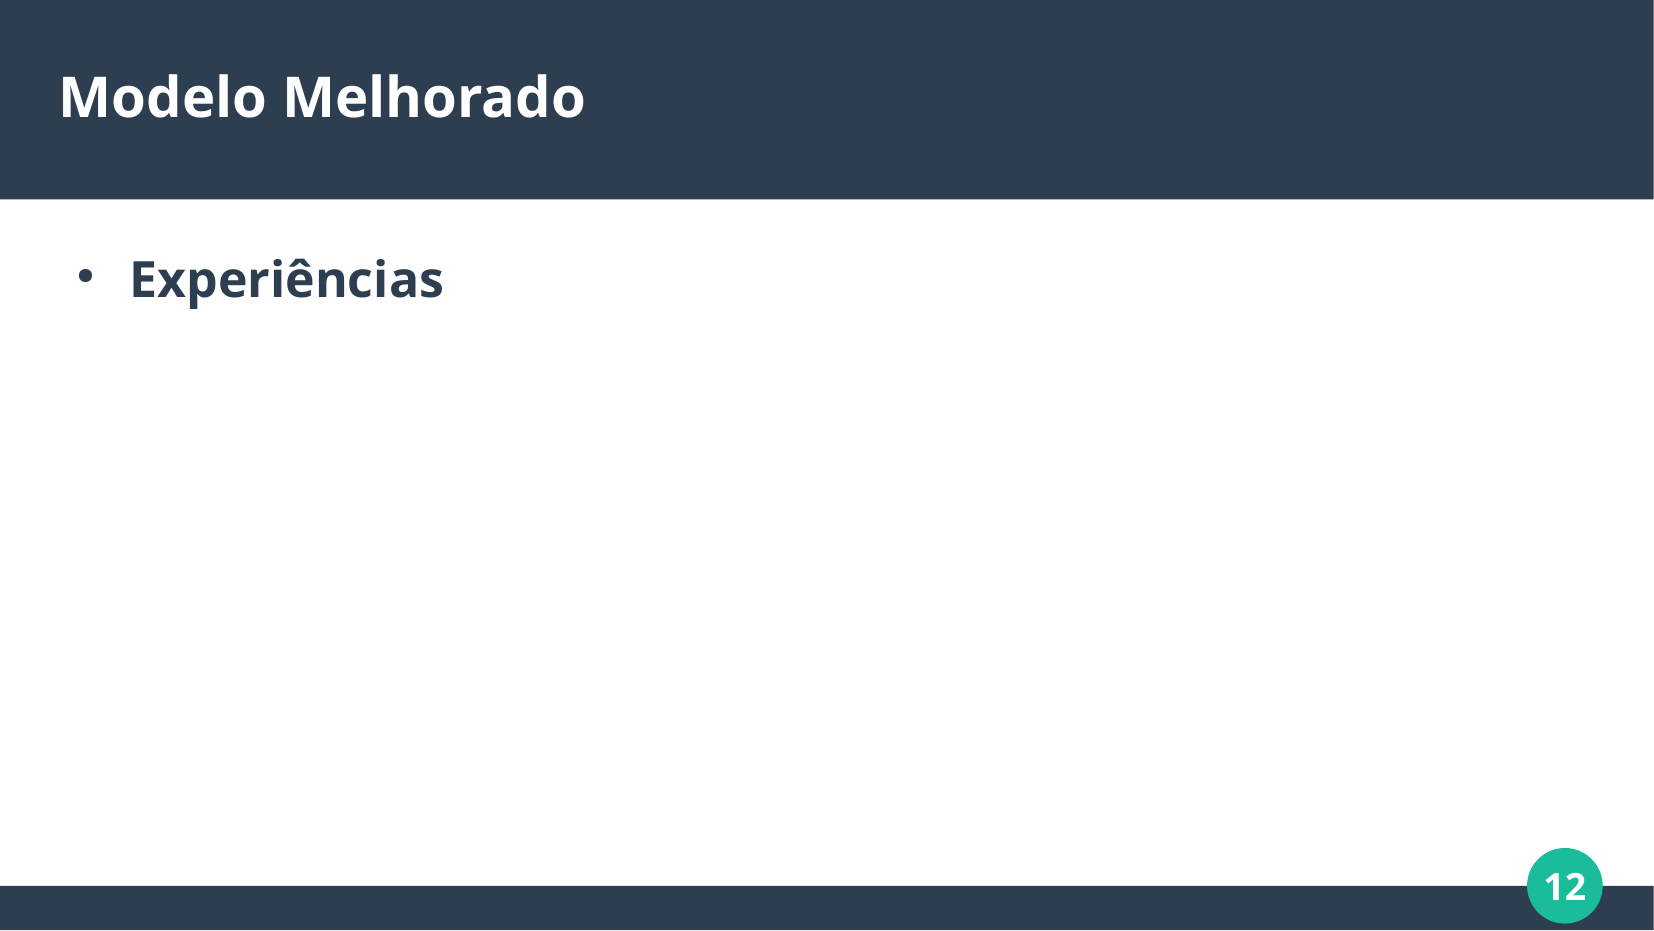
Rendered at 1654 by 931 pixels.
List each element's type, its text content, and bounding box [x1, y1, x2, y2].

list Experiências [58, 243, 1595, 864]
title Modelo Melhorado [58, 36, 1595, 155]
